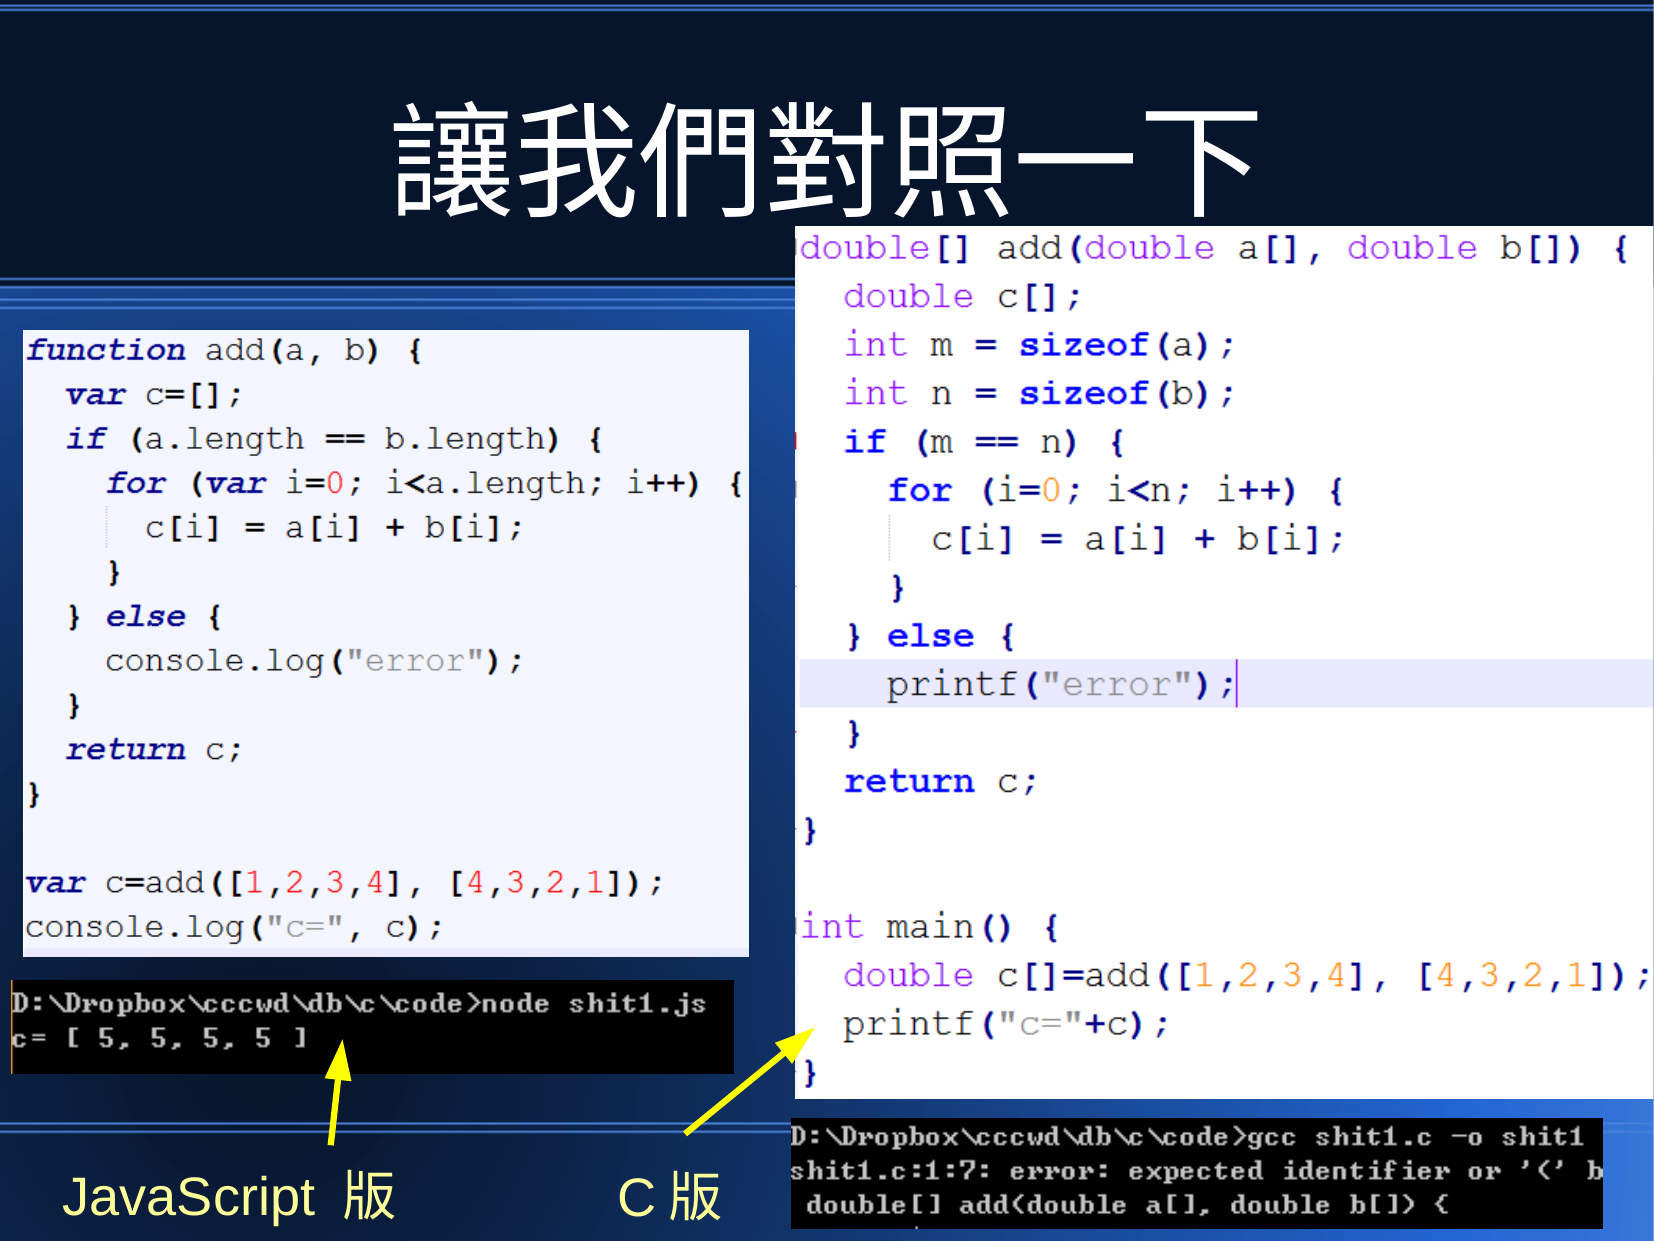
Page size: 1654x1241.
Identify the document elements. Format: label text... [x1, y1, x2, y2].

text_box JavaScript 版 [47, 1145, 412, 1229]
title 讓我們對照一下 [82, 49, 1571, 257]
picture [0, 0, 1654, 1241]
text_box C版 [602, 1145, 738, 1229]
